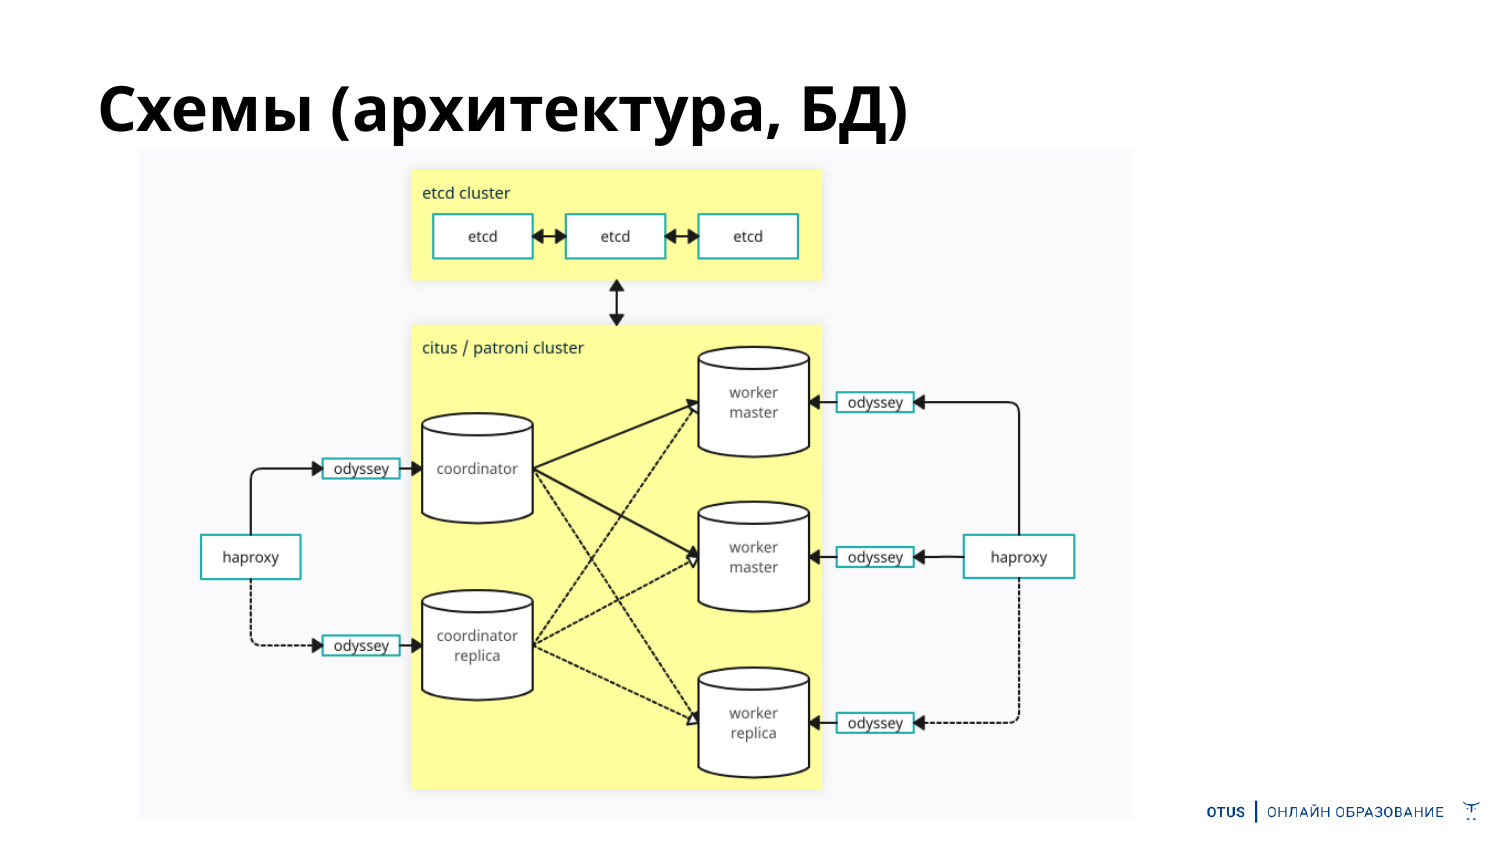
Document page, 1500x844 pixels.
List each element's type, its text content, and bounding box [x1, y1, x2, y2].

picture [0, 0, 1500, 844]
title Схемы (архитектура, БД) [82, 54, 1480, 234]
